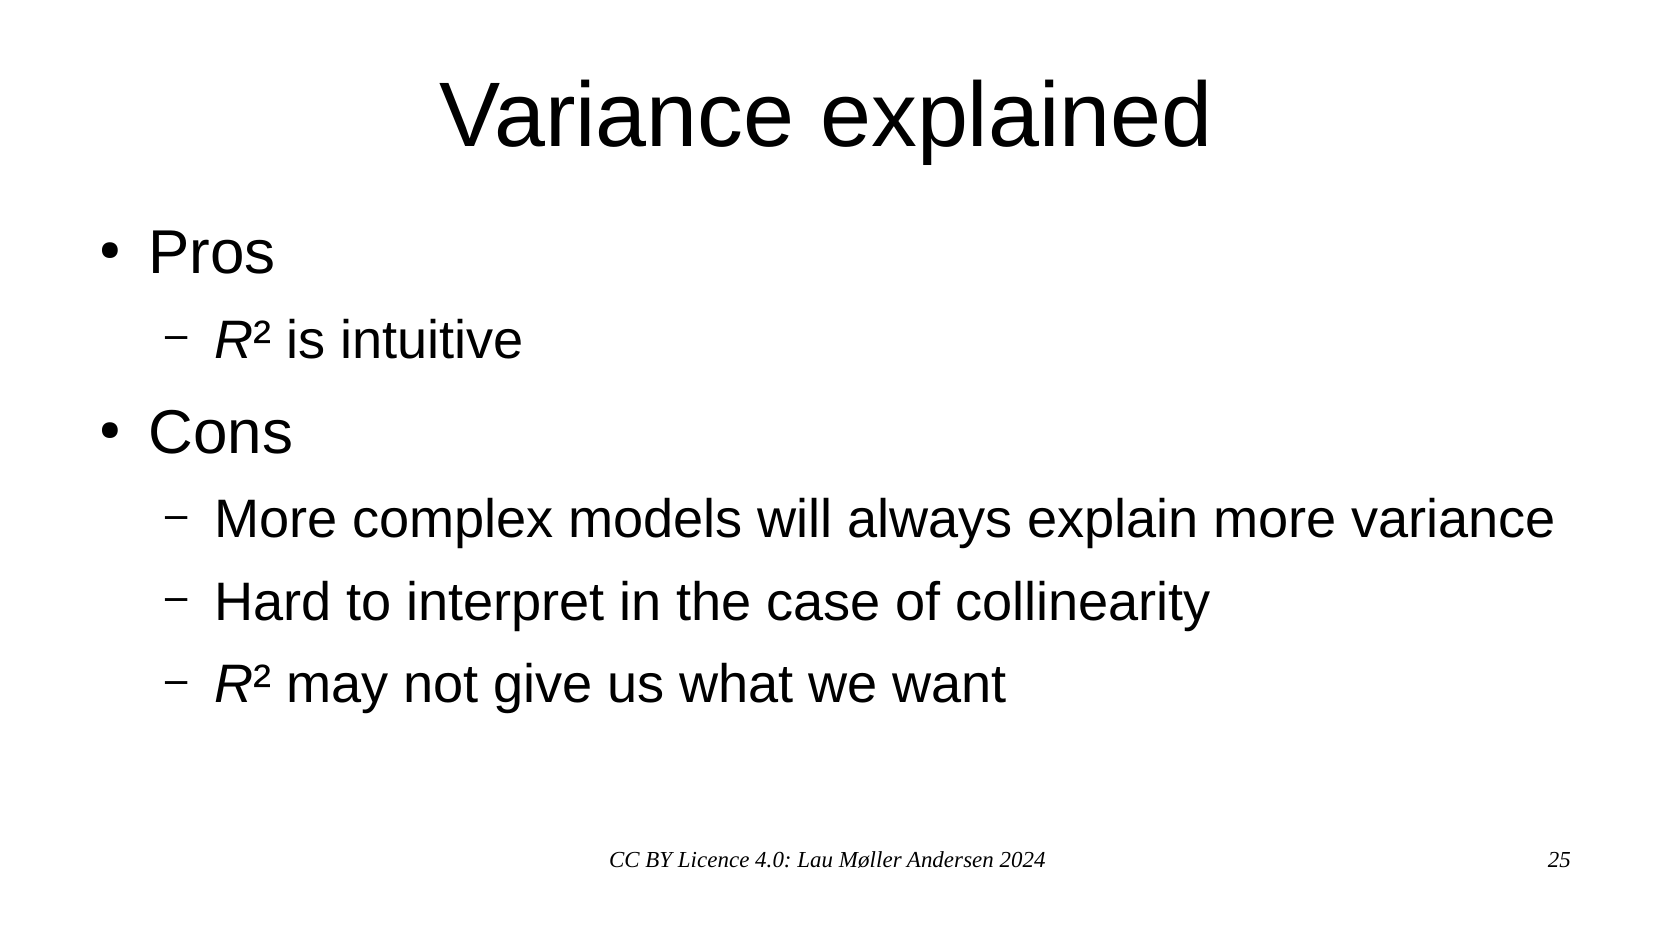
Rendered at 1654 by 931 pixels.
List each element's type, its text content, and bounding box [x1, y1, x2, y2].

title Variance explained [82, 37, 1571, 193]
list Pros R² is intuitive Cons More complex models will always explain more variance Hard to interpret in the case of collinearity R² may not give us what we want [82, 217, 1571, 758]
